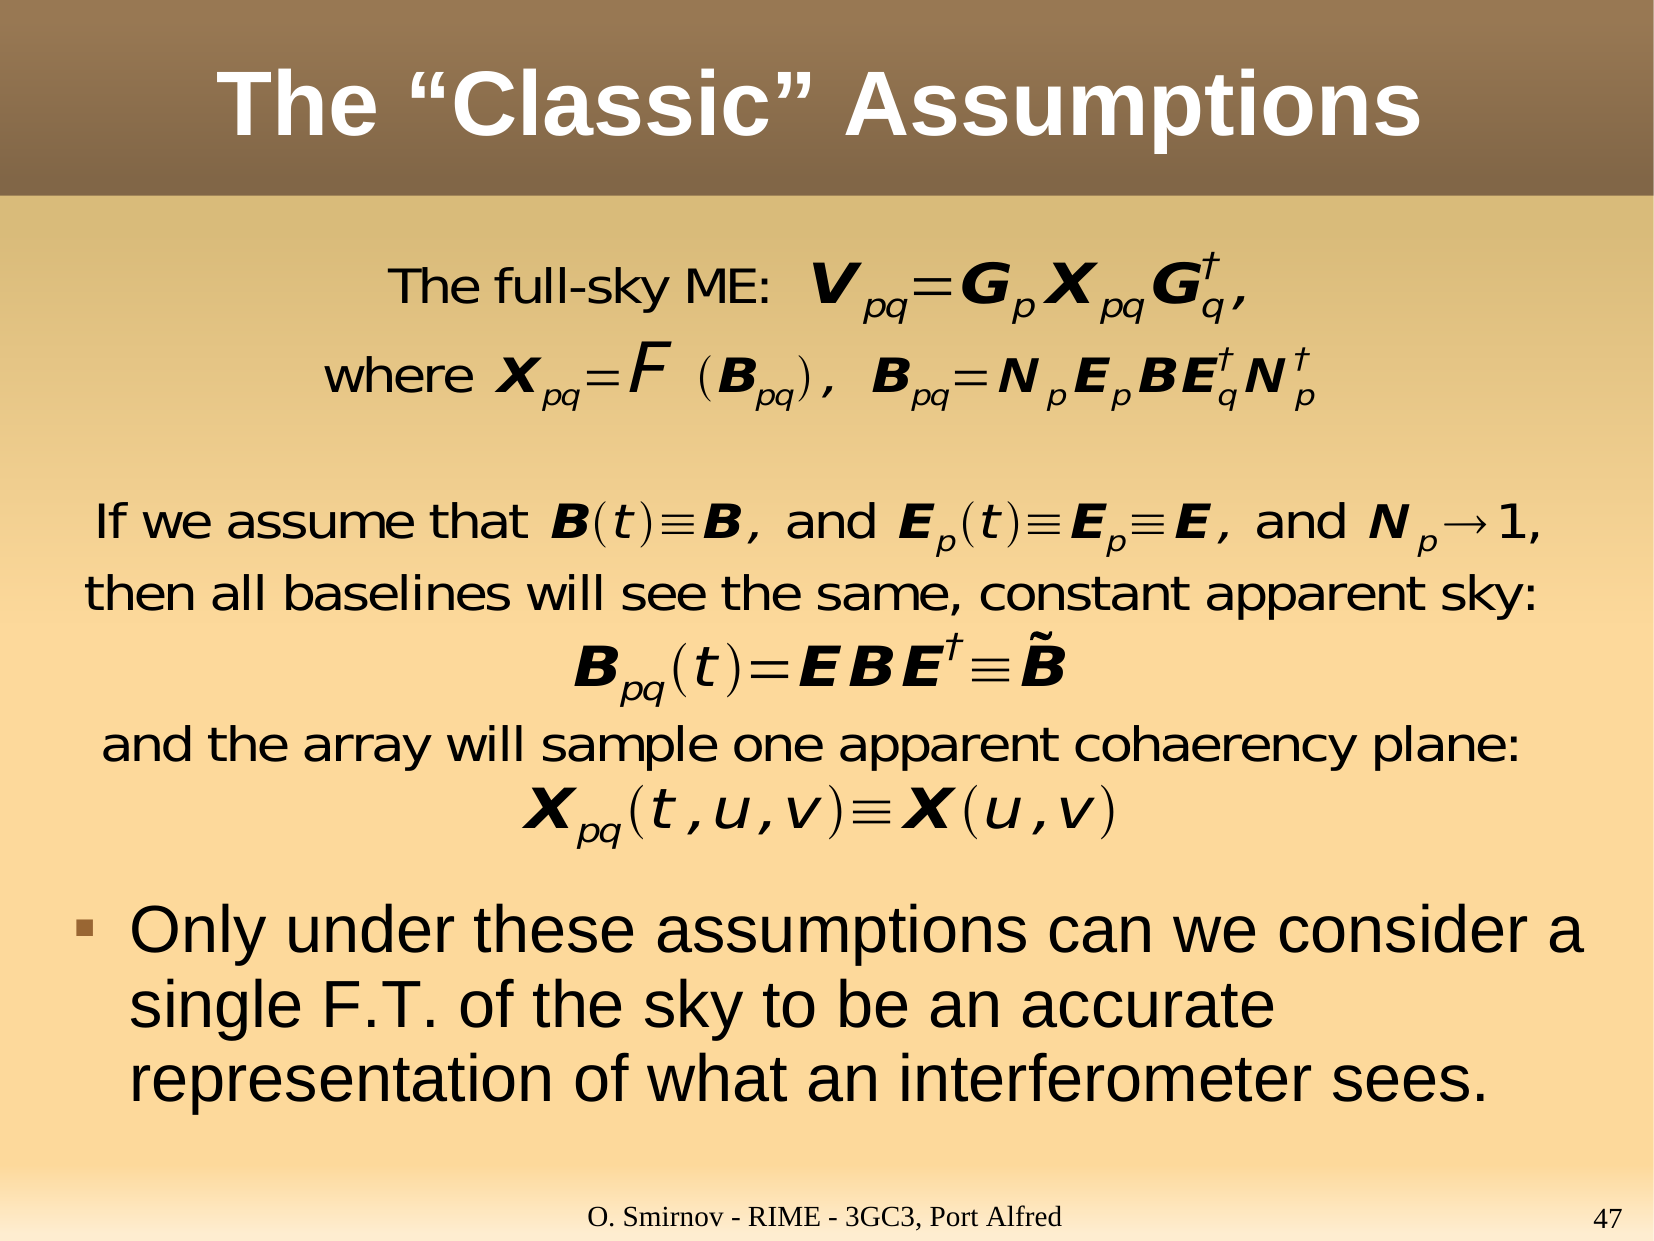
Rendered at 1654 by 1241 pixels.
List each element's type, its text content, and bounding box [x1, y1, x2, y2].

chart [75, 244, 1560, 851]
list Only under these assumptions can we consider a single F.T. of the sky to be an accurate representation of what an interferometer sees. [58, 891, 1595, 1117]
picture [0, 0, 1654, 1241]
title The “Classic” Assumptions [76, 0, 1565, 208]
